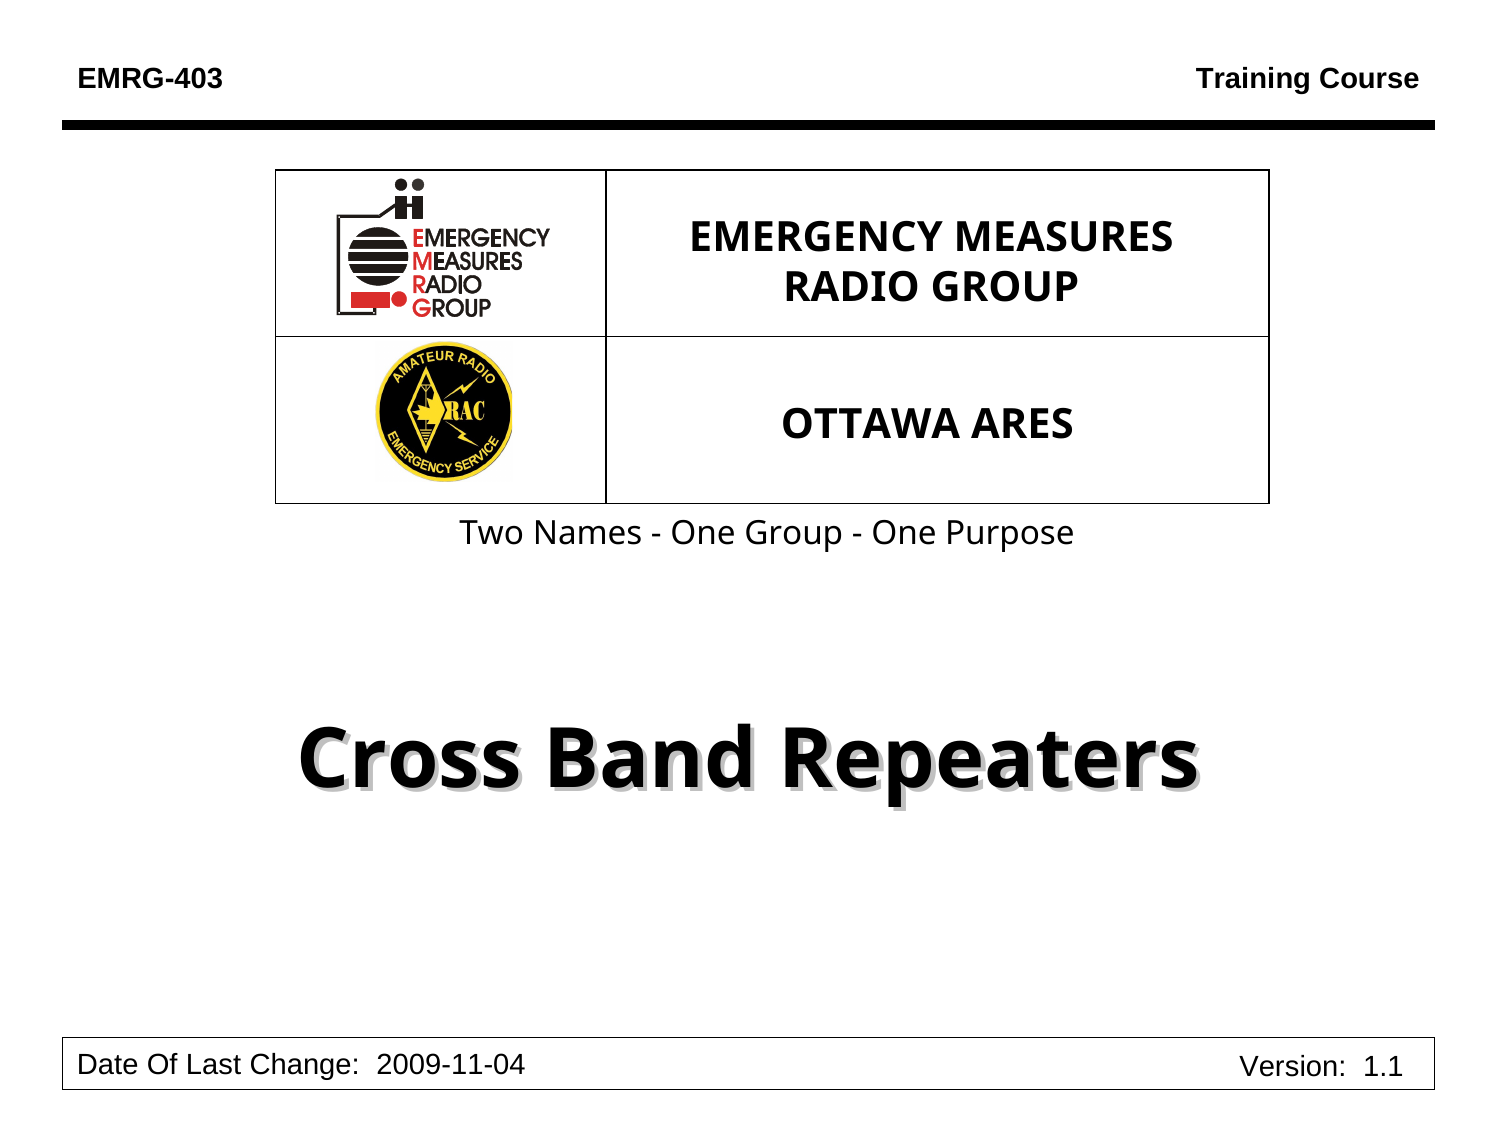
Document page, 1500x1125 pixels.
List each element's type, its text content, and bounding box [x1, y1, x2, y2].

text_box Date Of Last Change: 2009-11-04 [62, 1037, 542, 1089]
chart [375, 341, 513, 482]
text_box EMERGENCY MEASURES RADIO GROUP [637, 201, 1226, 318]
picture [336, 178, 550, 317]
text_box Cross Band Repeaters [62, 696, 1435, 812]
text_box Two Names - One Group - One Purpose [444, 503, 1091, 559]
text_box Training Course [912, 51, 1435, 103]
text_box EMRG-403 [62, 51, 313, 103]
text_box OTTAWA ARES [766, 388, 1089, 455]
text_box Version: 1.1 [1224, 1039, 1420, 1090]
